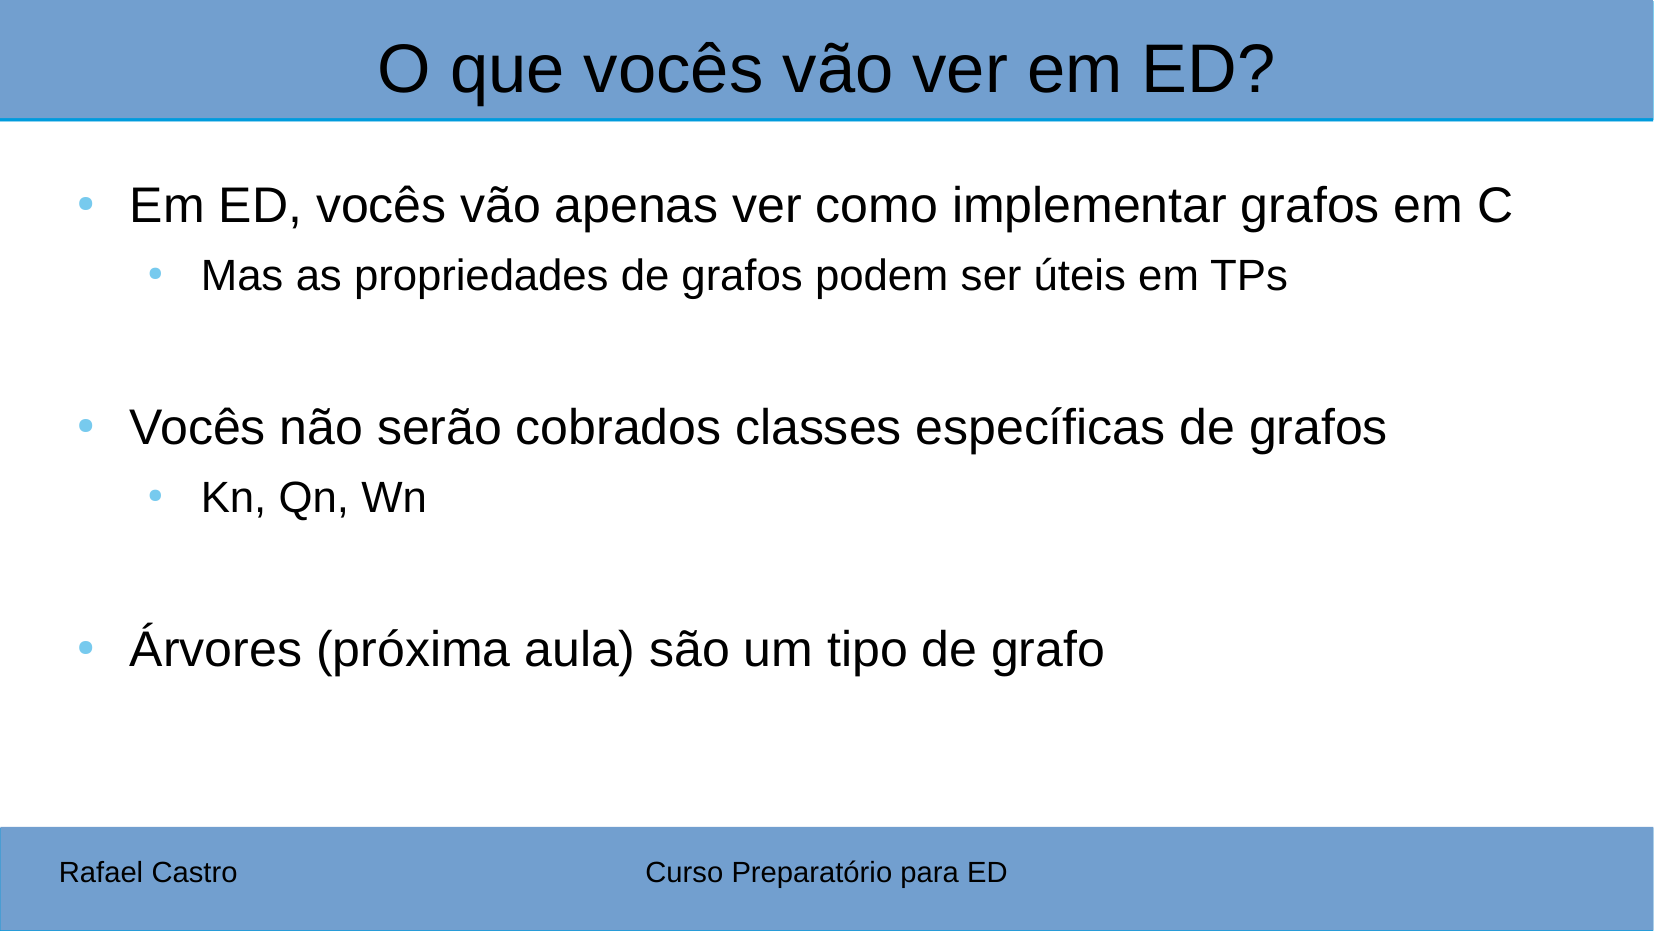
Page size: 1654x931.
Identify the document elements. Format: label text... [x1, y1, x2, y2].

list Em ED, vocês vão apenas ver como implementar grafos em C Mas as propriedades de grafos podem ser úteis em TPs Vocês não serão cobrados classes específicas de grafos Kn, Qn, Wn Árvores (próxima aula) são um tipo de grafo [59, 177, 1595, 768]
title O que vocês vão ver em ED? [59, 29, 1595, 108]
